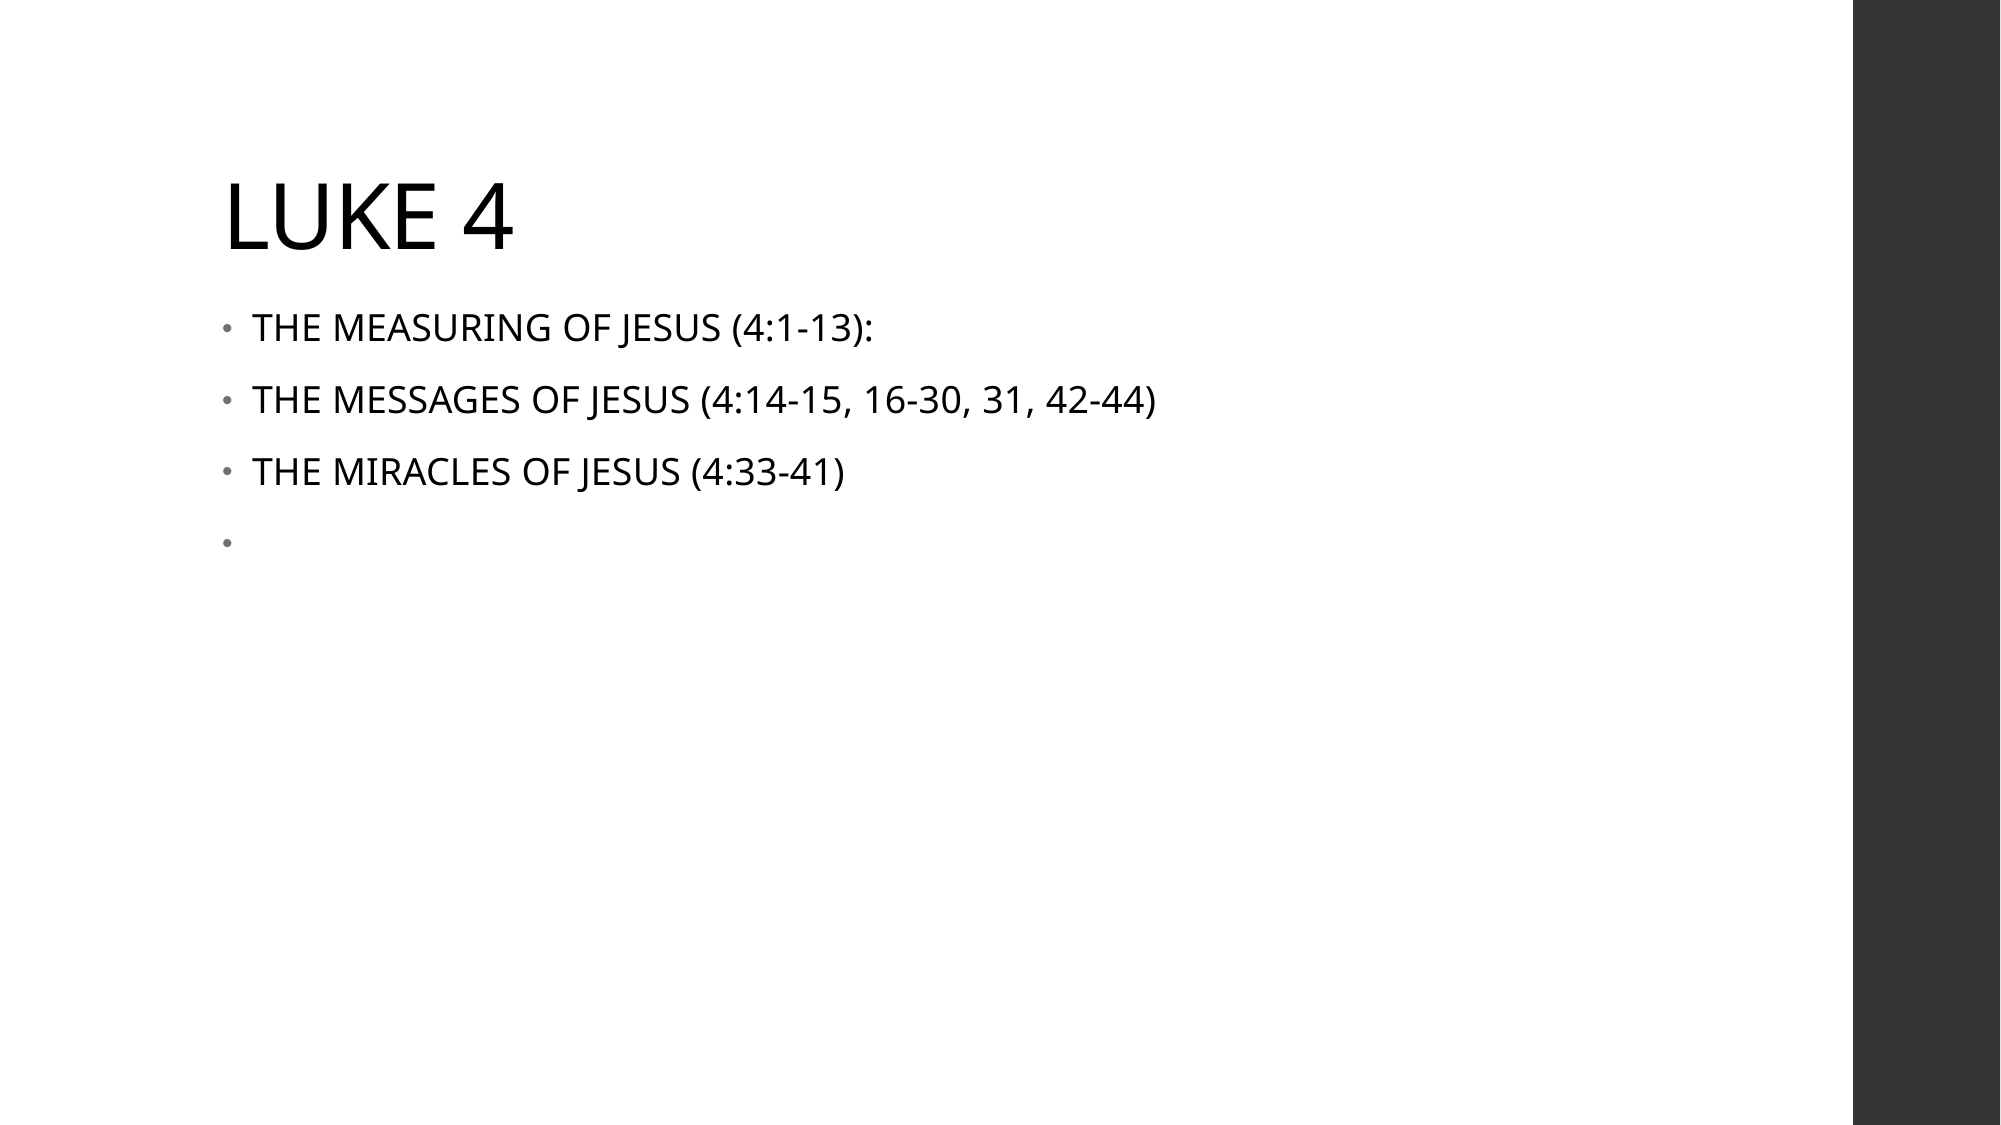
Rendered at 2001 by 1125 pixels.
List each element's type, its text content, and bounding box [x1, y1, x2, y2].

title LUKE 4 [206, 60, 1797, 278]
list THE MEASURING OF JESUS (4:1-13): THE MESSAGES OF JESUS (4:14-15, 16-30, 31, 42-44) THE MIRACLES OF JESUS (4:33-41) [206, 299, 1617, 1014]
